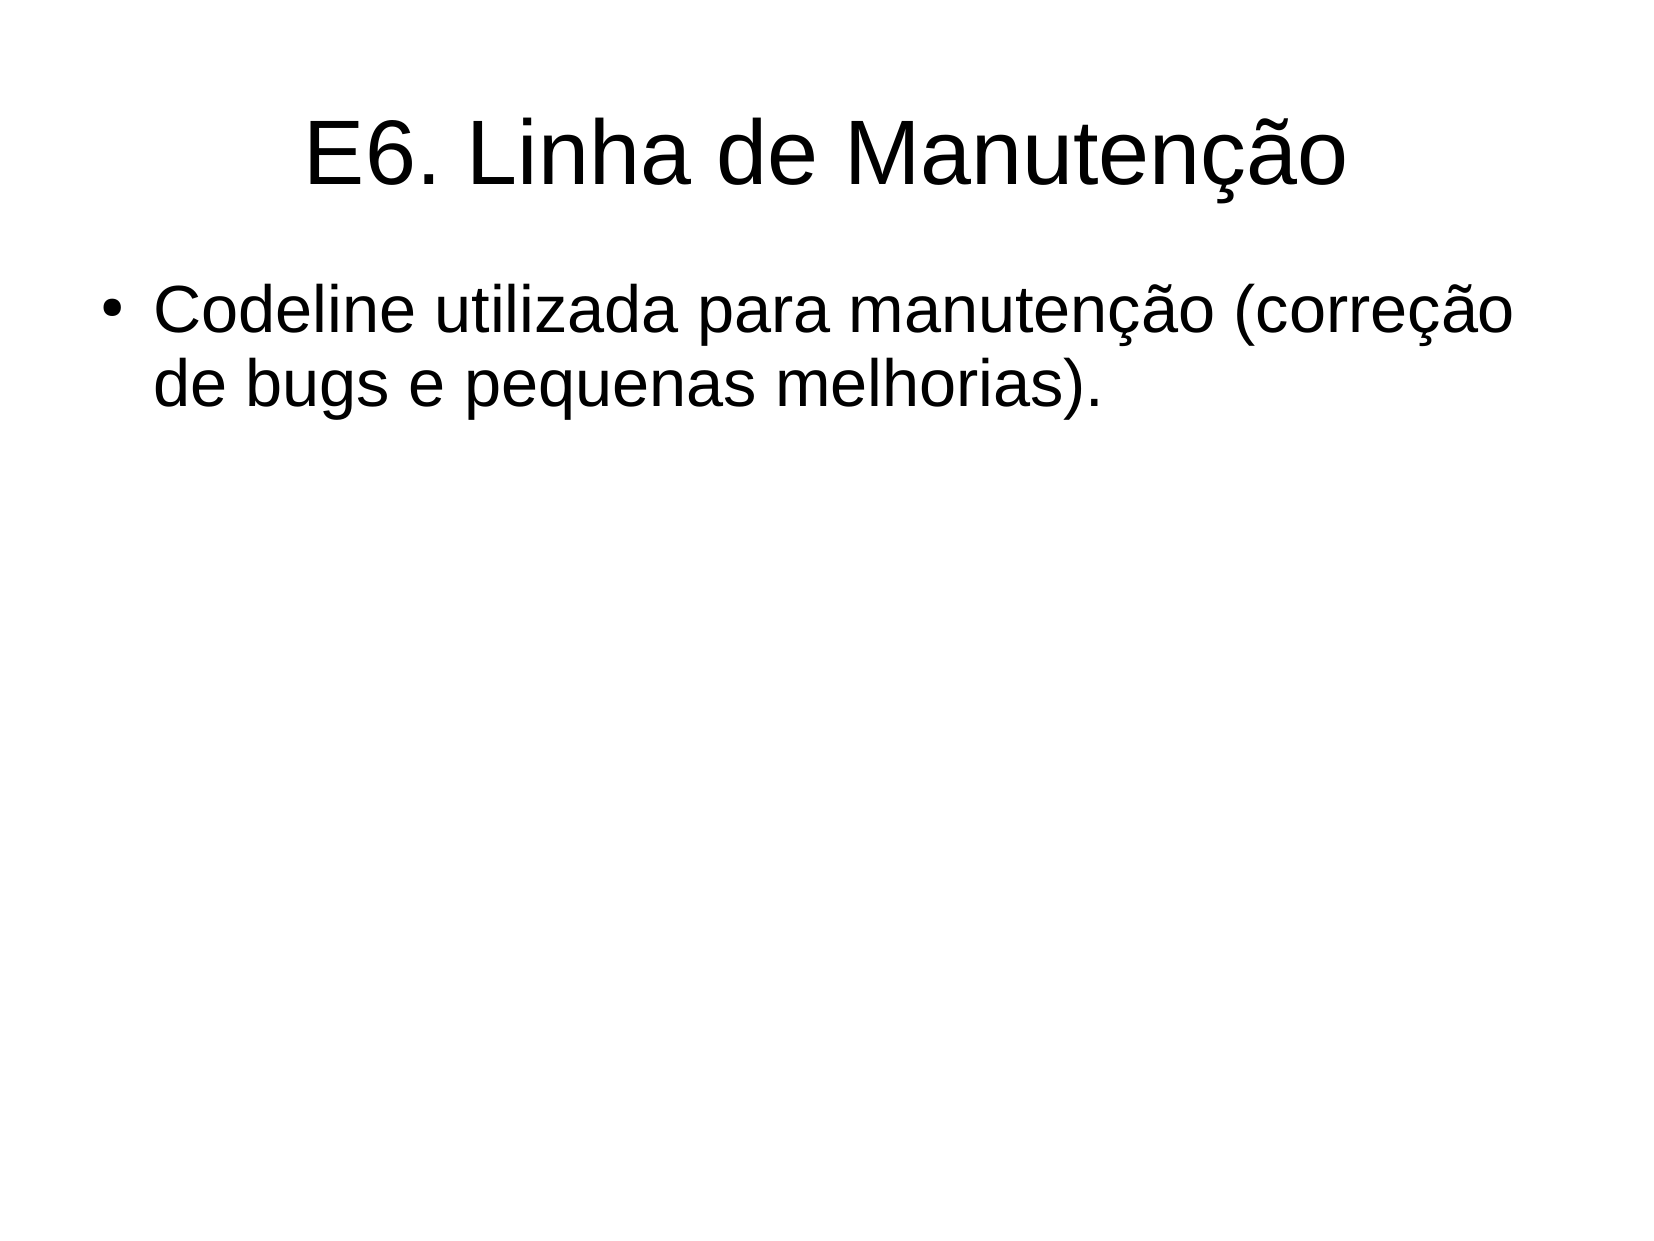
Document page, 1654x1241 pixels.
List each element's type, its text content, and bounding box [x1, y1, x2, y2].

title E6. Linha de Manutenção [82, 49, 1571, 257]
list Codeline utilizada para manutenção (correção de bugs e pequenas melhorias). [82, 271, 1571, 991]
